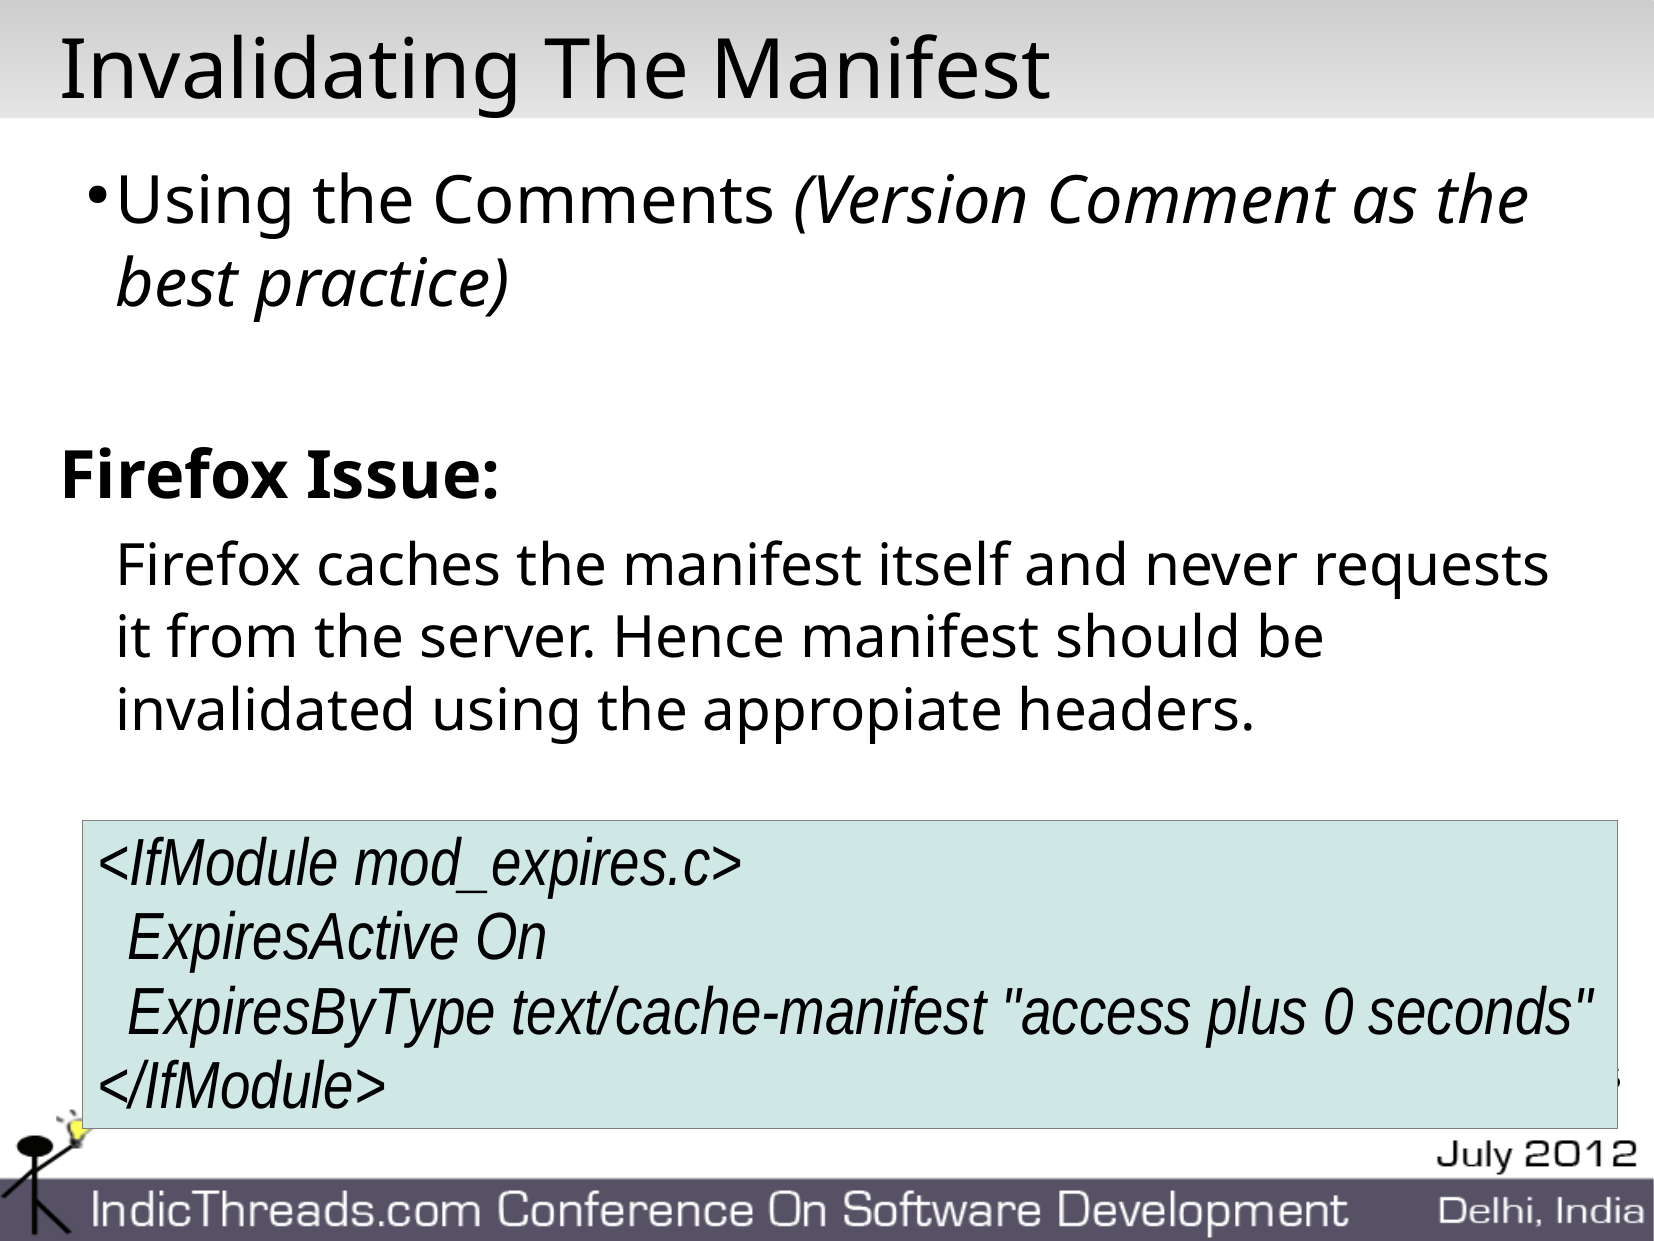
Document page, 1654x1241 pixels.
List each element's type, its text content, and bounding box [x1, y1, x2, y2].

list Using the Comments (Version Comment as the best practice) Firefox Issue: Firefox caches the manifest itself and never requests it from the server. Hence manifest should be invalidated using the appropiate headers. [59, 153, 1592, 1111]
title Invalidating The Manifest [59, 11, 1592, 116]
picture [0, 118, 1654, 1241]
text_box <IfModule mod_expires.c> ExpiresActive On ExpiresByType text/cache-manifest "access plus 0 seconds" </IfModule> [82, 820, 1618, 1129]
